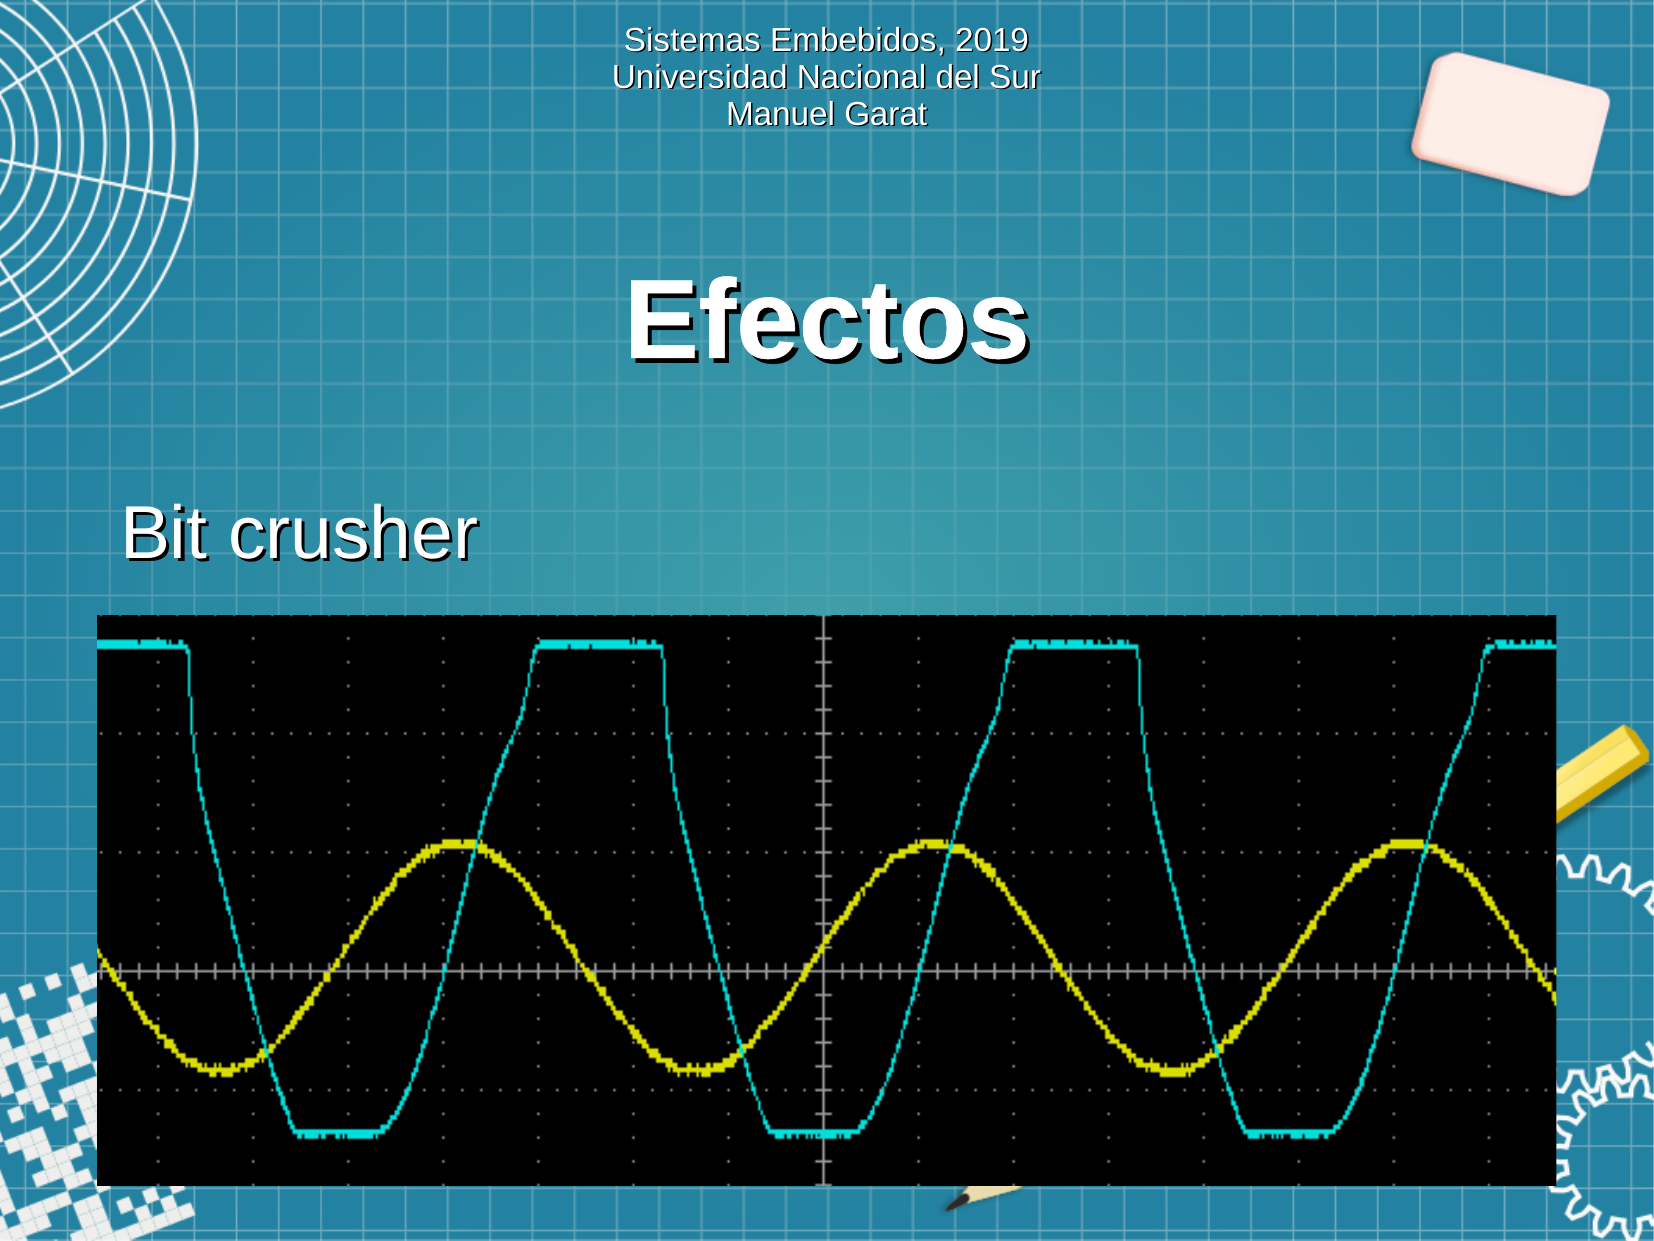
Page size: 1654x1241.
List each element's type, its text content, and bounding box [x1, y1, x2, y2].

text_box Sistemas Embebidos, 2019 Universidad Nacional del Sur Manuel Garat [600, 15, 1053, 139]
title Bit crusher [120, 435, 1561, 631]
picture [0, 0, 1654, 1241]
title Efectos [82, 177, 1571, 461]
